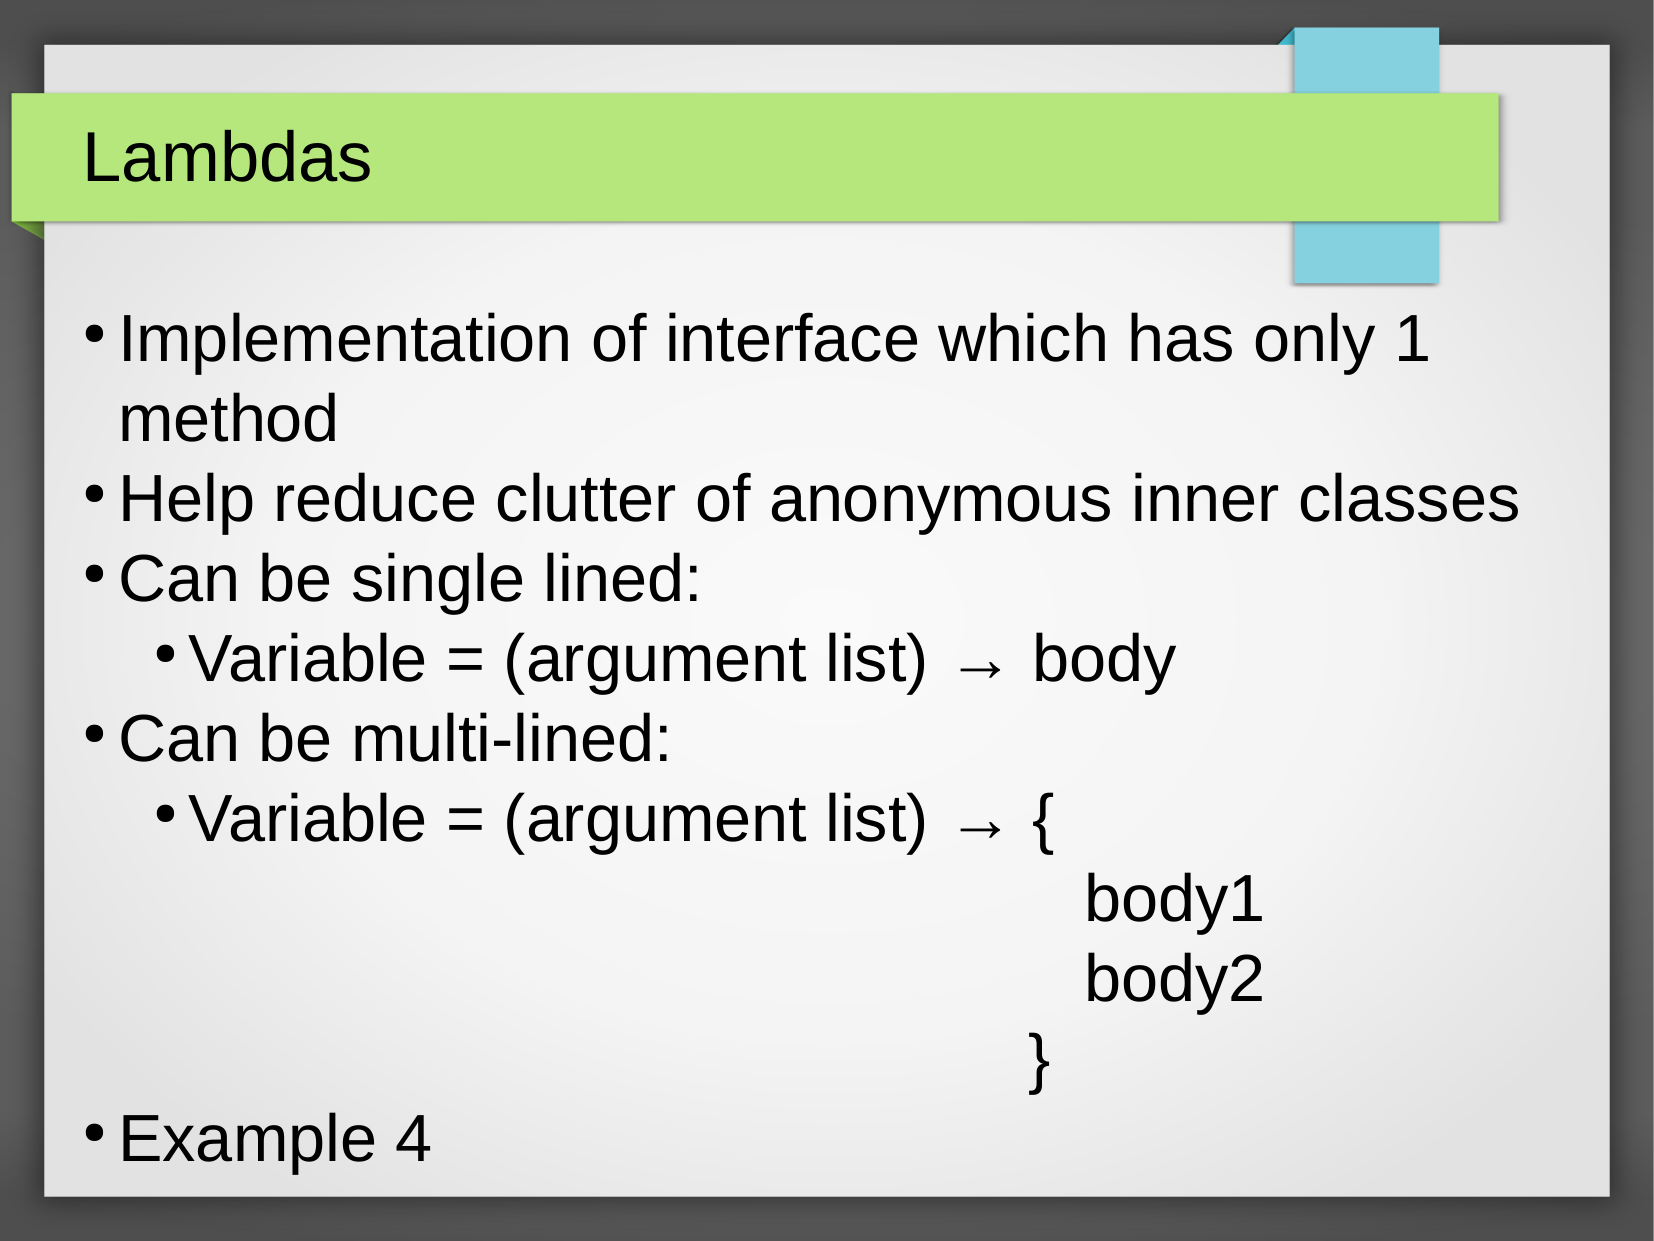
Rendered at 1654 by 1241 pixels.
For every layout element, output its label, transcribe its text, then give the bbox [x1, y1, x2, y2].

picture [0, 0, 1654, 1241]
text_box Implementation of interface which has only 1 method Help reduce clutter of anonymous inner classes Can be single lined: Variable = (argument list) → body Can be multi-lined: Variable = (argument list) → { body1 body2 } Example 4 [82, 295, 1571, 1118]
text_box Lambdas [82, 94, 1264, 213]
